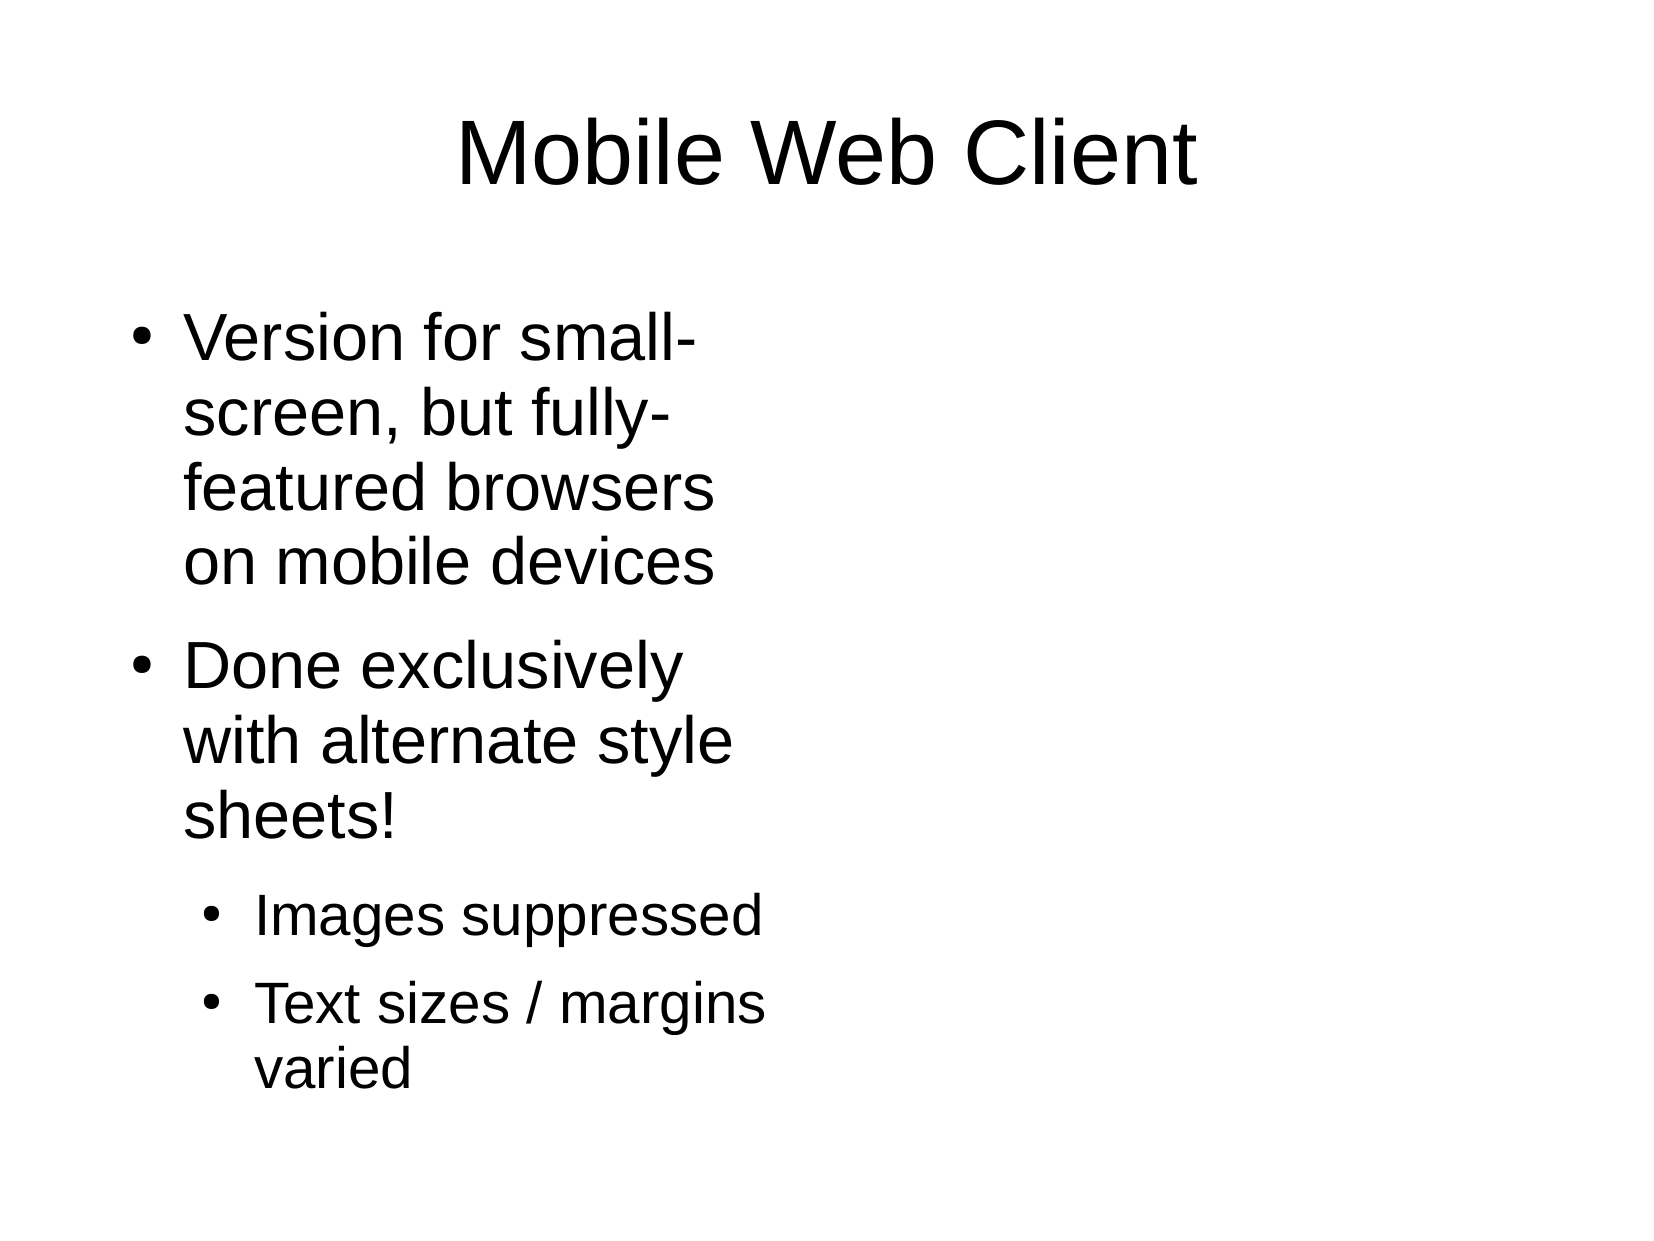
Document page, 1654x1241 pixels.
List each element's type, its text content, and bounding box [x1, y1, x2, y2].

list Version for small-screen, but fully-featured browsers on mobile devices Done exclusively with alternate style sheets! Images suppressed Text sizes / margins varied [112, 300, 788, 1126]
title Mobile Web Client [82, 56, 1571, 250]
